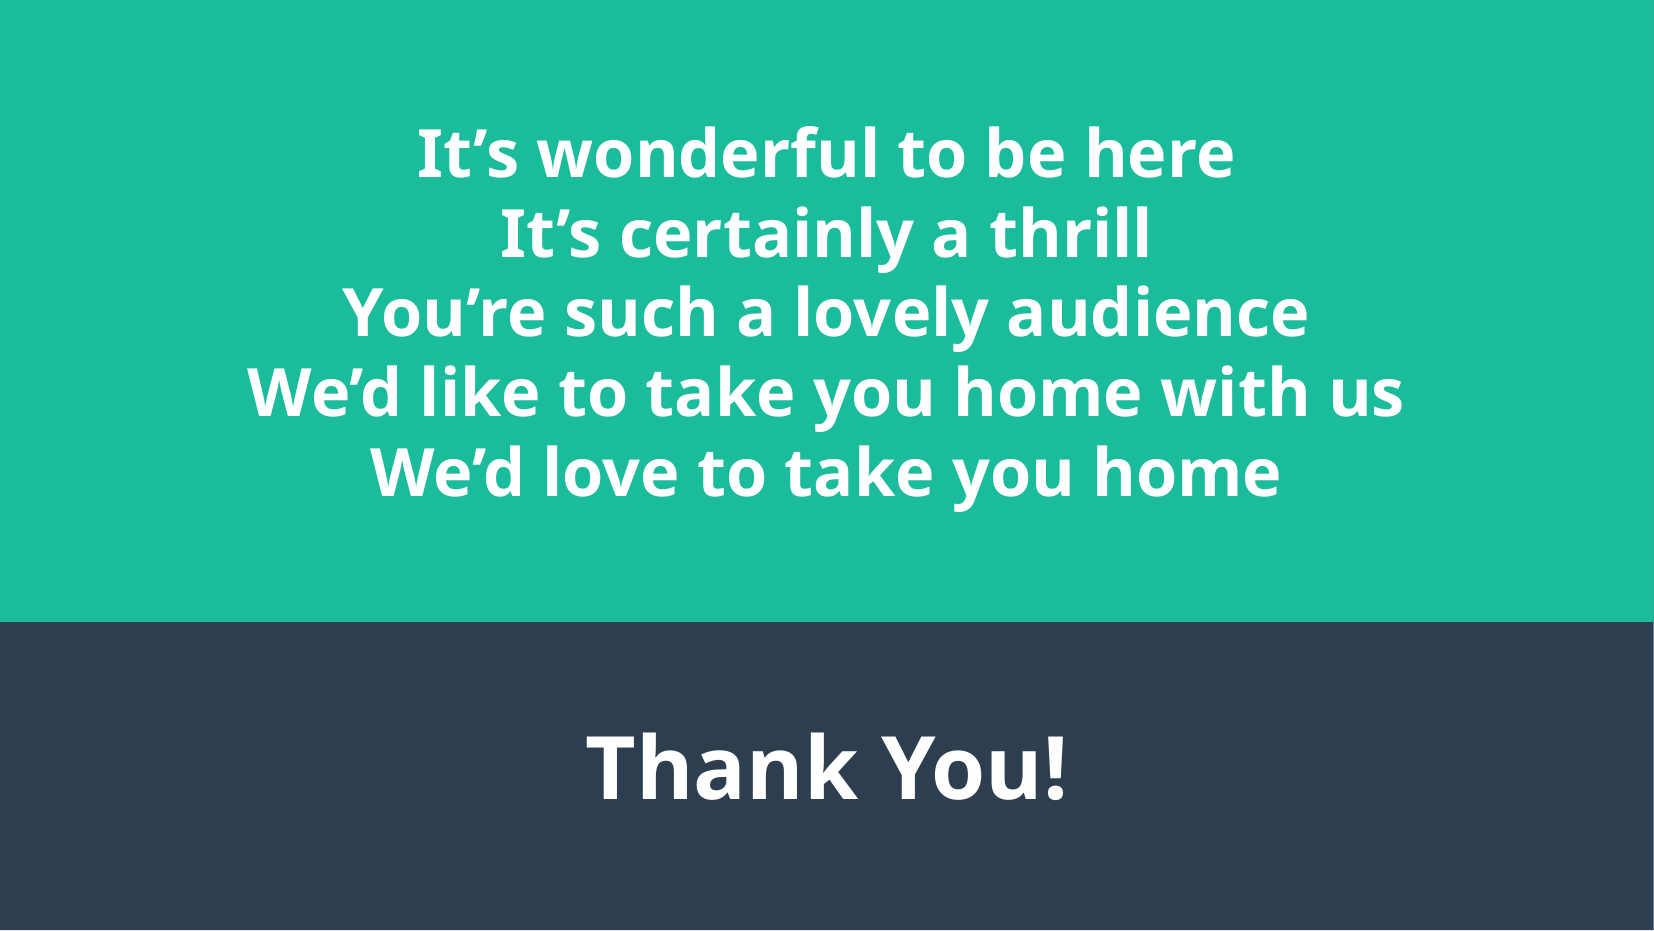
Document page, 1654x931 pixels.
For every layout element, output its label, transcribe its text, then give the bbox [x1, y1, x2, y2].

subtitle Thank You! [59, 642, 1595, 886]
title It’s wonderful to be here It’s certainly a thrill You’re such a lovely audience We’d like to take you home with us We’d love to take you home [59, 37, 1595, 583]
